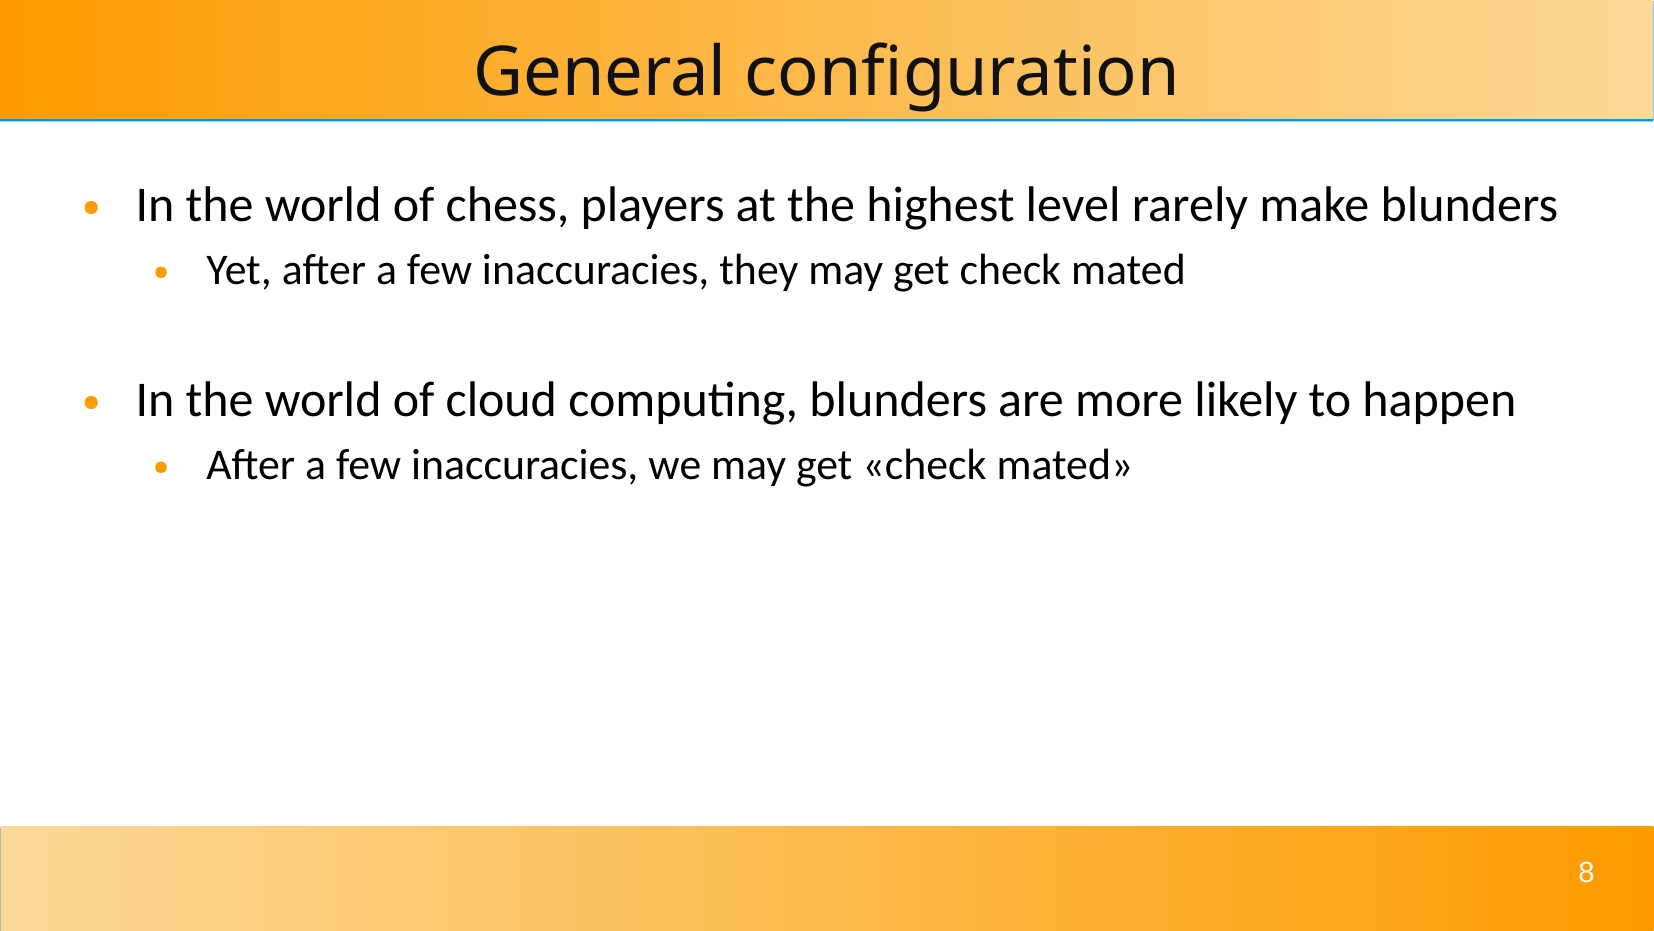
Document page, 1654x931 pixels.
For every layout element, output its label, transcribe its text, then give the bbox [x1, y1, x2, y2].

title General configuration [59, 26, 1595, 111]
title Networking [1101, 827, 1105, 930]
list In the world of chess, players at the highest level rarely make blunders Yet, after a few inaccuracies, they may get check mated In the world of cloud computing, blunders are more likely to happen After a few inaccuracies, we may get «check mated» [64, 183, 1580, 775]
